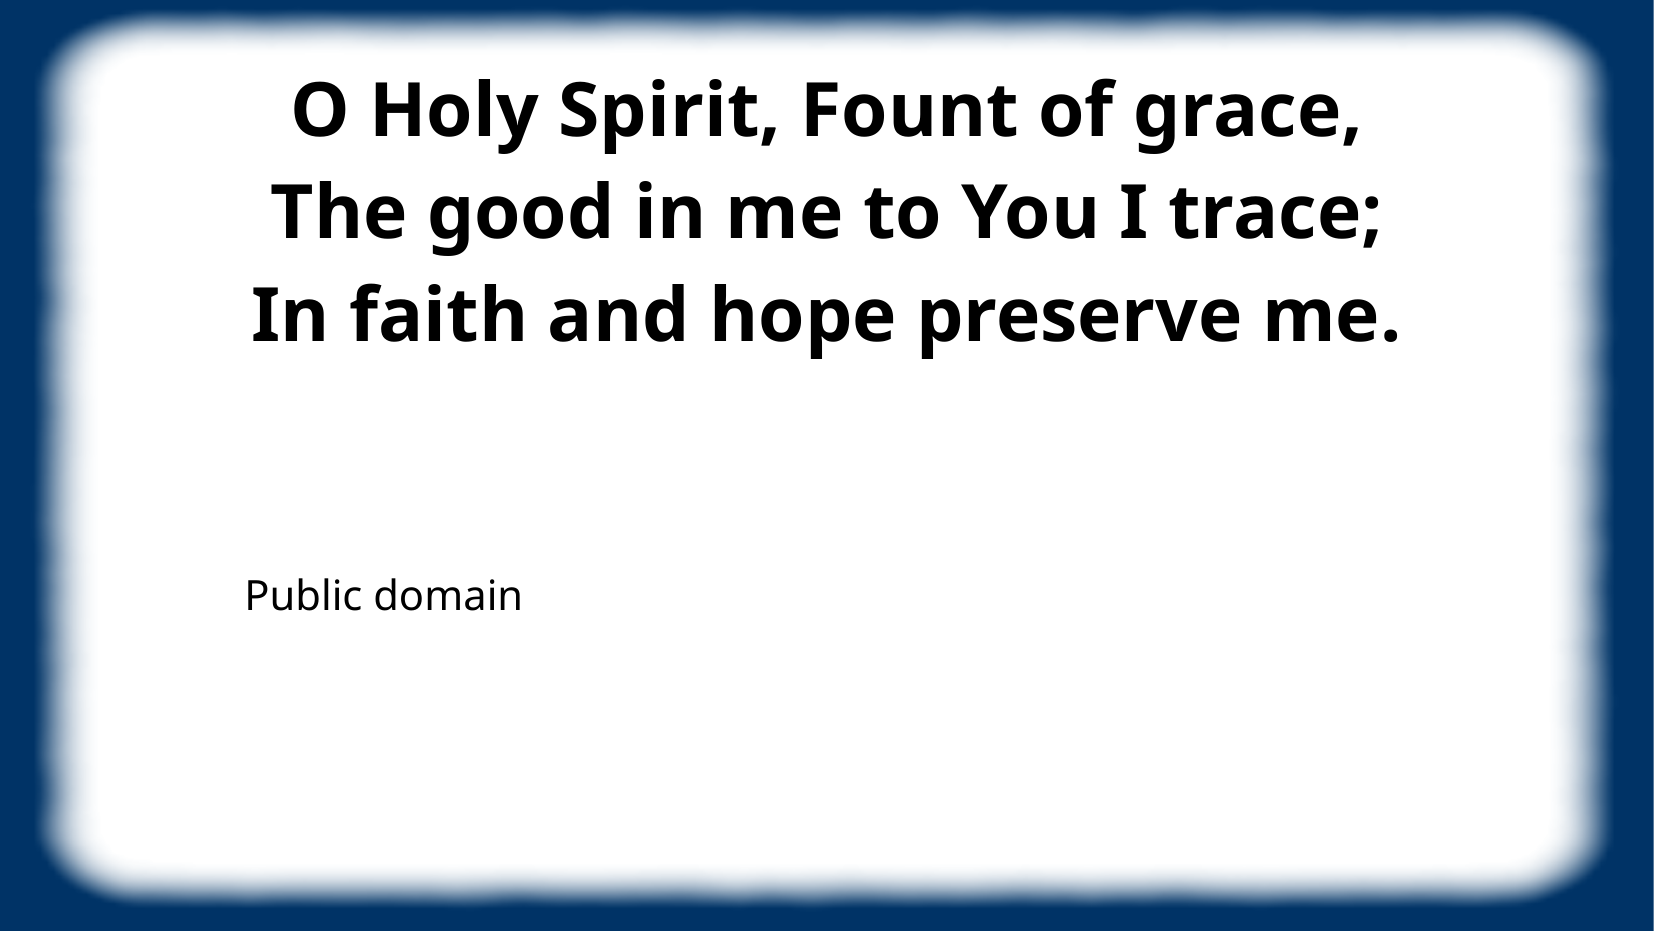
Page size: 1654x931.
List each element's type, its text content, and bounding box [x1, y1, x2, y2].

text_box O Holy Spirit, Fount of grace, The good in me to You I trace; In faith and hope preserve me. Public domain [99, 49, 1555, 631]
picture [0, 0, 1654, 931]
